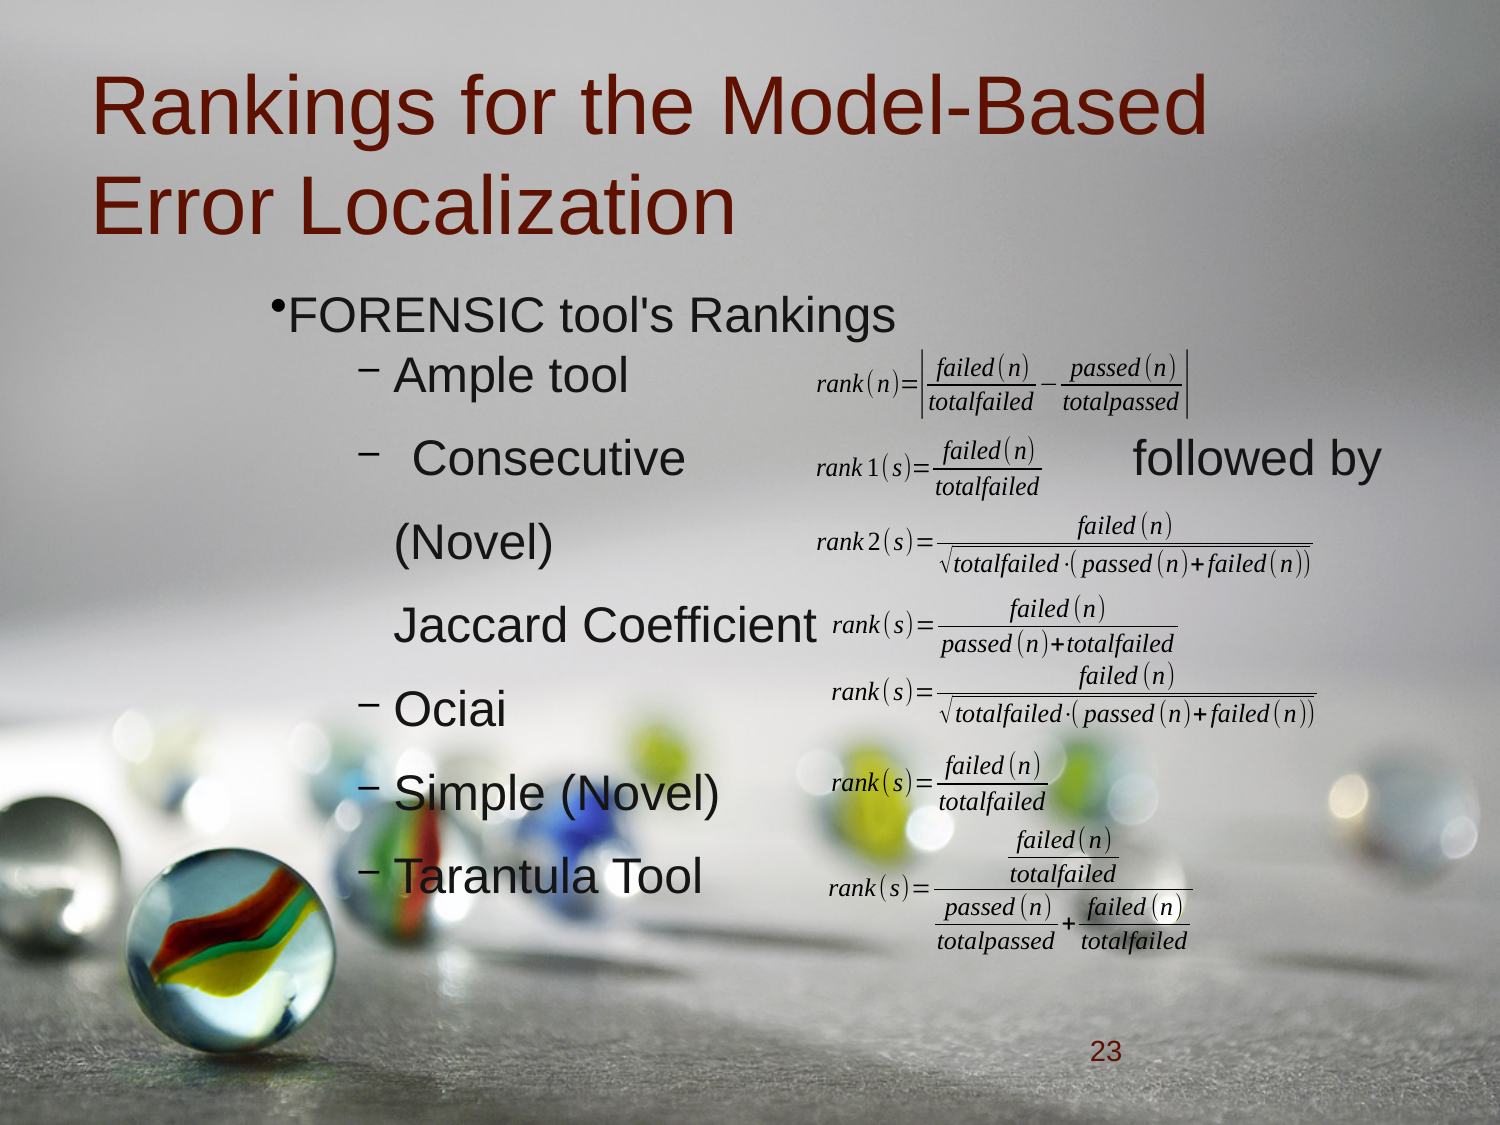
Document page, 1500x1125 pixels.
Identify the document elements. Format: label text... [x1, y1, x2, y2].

chart [825, 593, 1325, 730]
chart [809, 435, 1051, 501]
picture [0, 0, 1500, 1125]
chart [810, 348, 1198, 421]
chart [821, 825, 1201, 955]
title Rankings for the Model-Based Error Localization [75, 57, 1425, 245]
chart [810, 510, 1320, 580]
chart [825, 750, 1056, 816]
list FORENSIC tool's Rankings Ample tool Consecutive followed by (Novel) Jaccard Coefficient Ociai Simple (Novel) Tarantula Tool [255, 274, 1425, 361]
